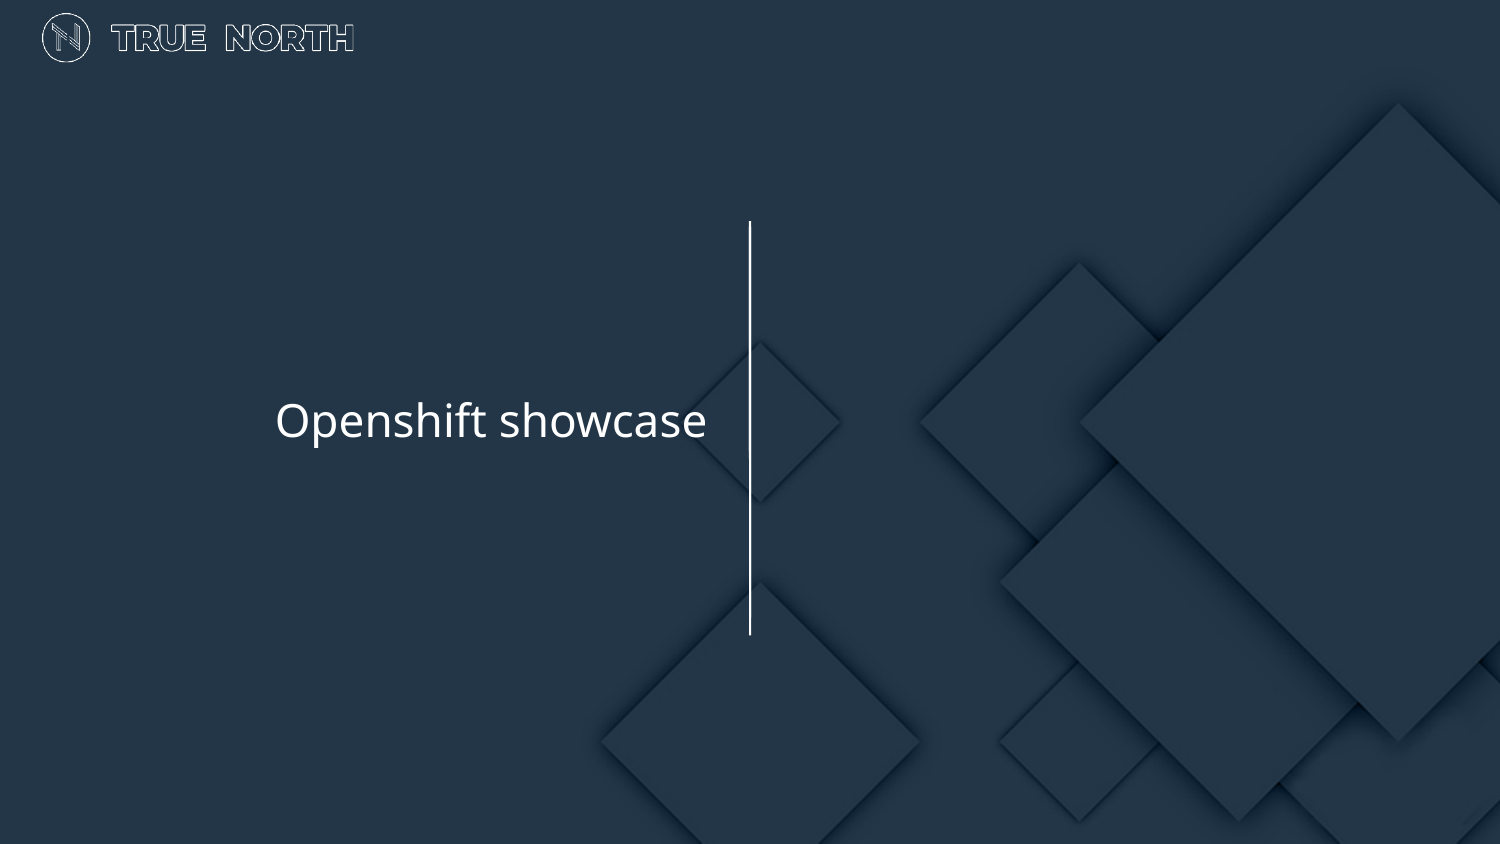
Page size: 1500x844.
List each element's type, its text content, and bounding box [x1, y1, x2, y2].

title Openshift showcase [41, 398, 708, 447]
picture [0, 0, 1500, 844]
